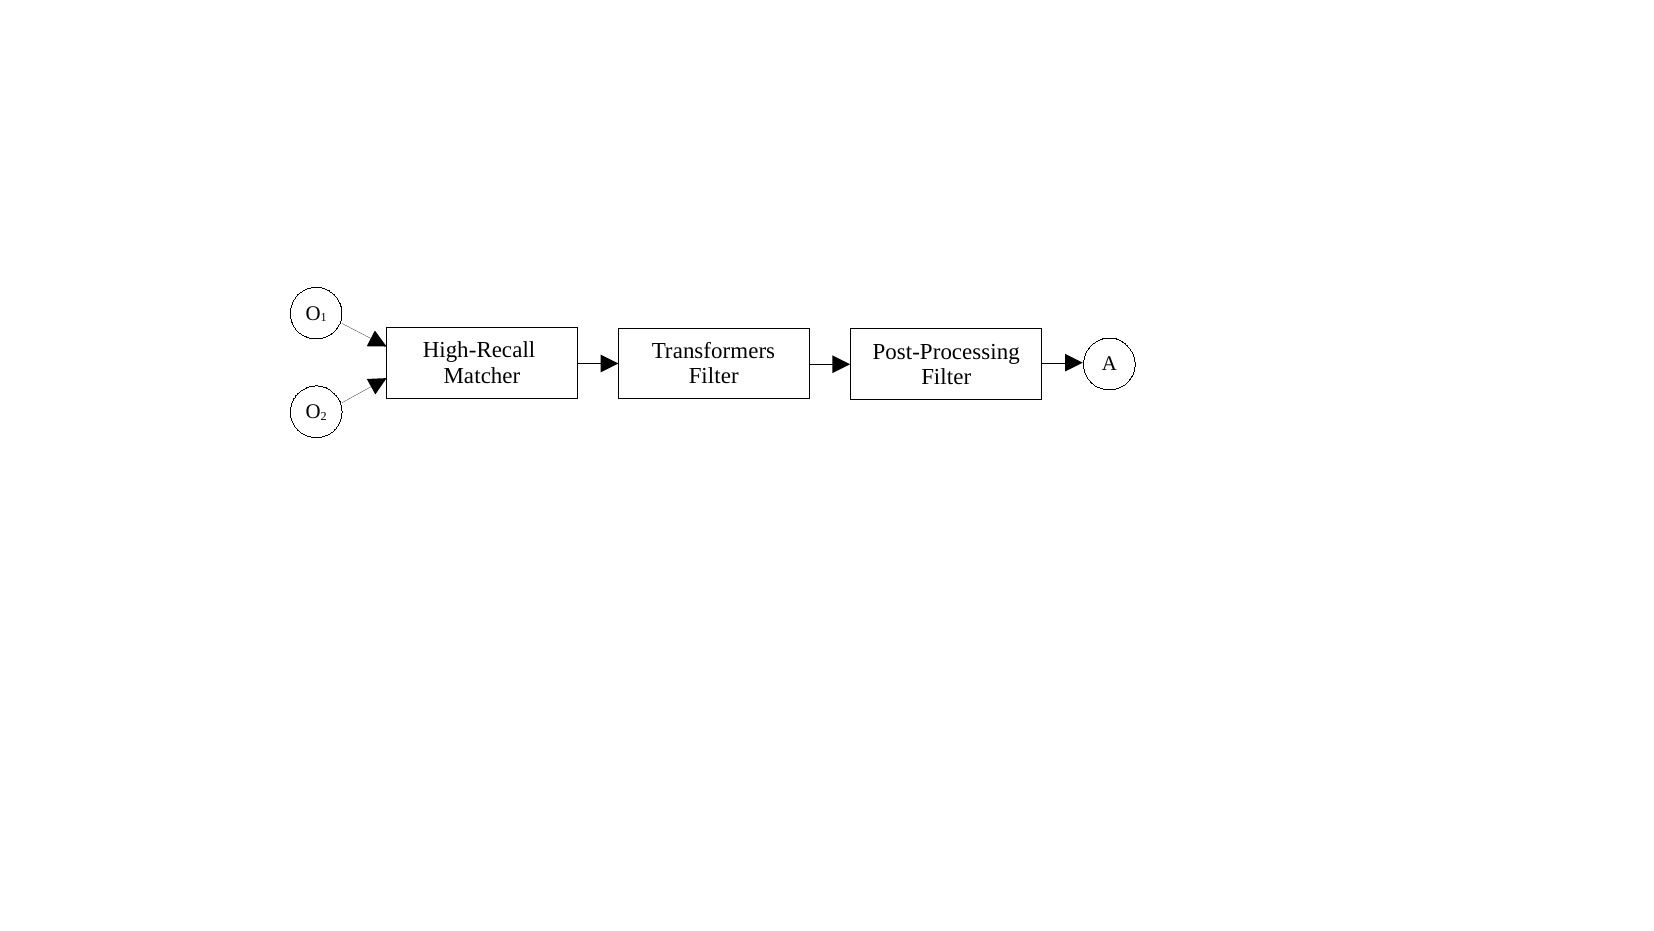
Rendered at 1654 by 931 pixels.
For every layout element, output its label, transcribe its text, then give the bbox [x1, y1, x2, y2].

text_box O1 [290, 287, 342, 339]
text_box Transformers Filter [618, 328, 810, 399]
text_box O2 [290, 385, 343, 438]
text_box High-Recall Matcher [386, 327, 578, 399]
text_box A [1083, 338, 1136, 390]
text_box Post-Processing Filter [850, 328, 1042, 400]
